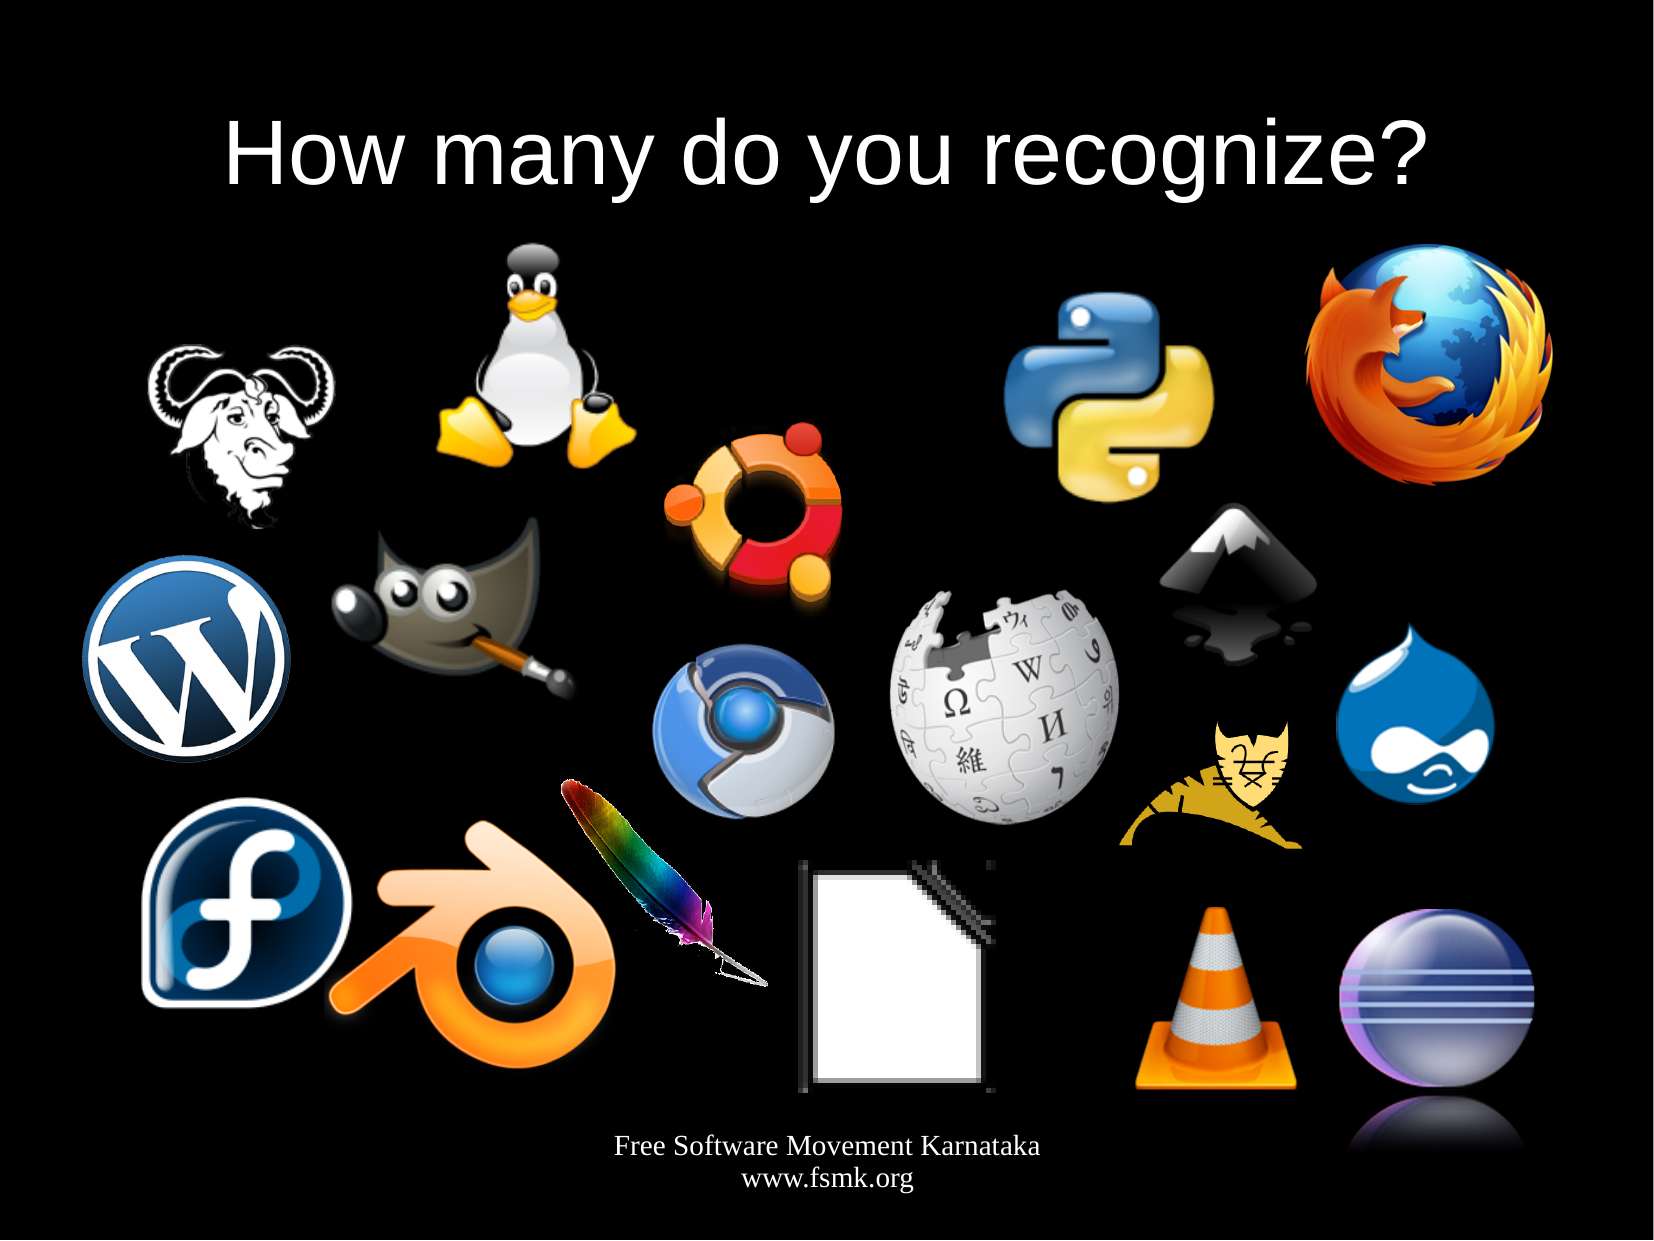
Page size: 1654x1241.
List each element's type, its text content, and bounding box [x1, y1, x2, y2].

picture [779, 856, 1016, 1093]
picture [76, 549, 296, 768]
picture [147, 236, 858, 739]
title How many do you recognize? [82, 49, 1571, 257]
picture [1122, 895, 1565, 1152]
picture [885, 236, 1558, 857]
picture [141, 638, 838, 1093]
